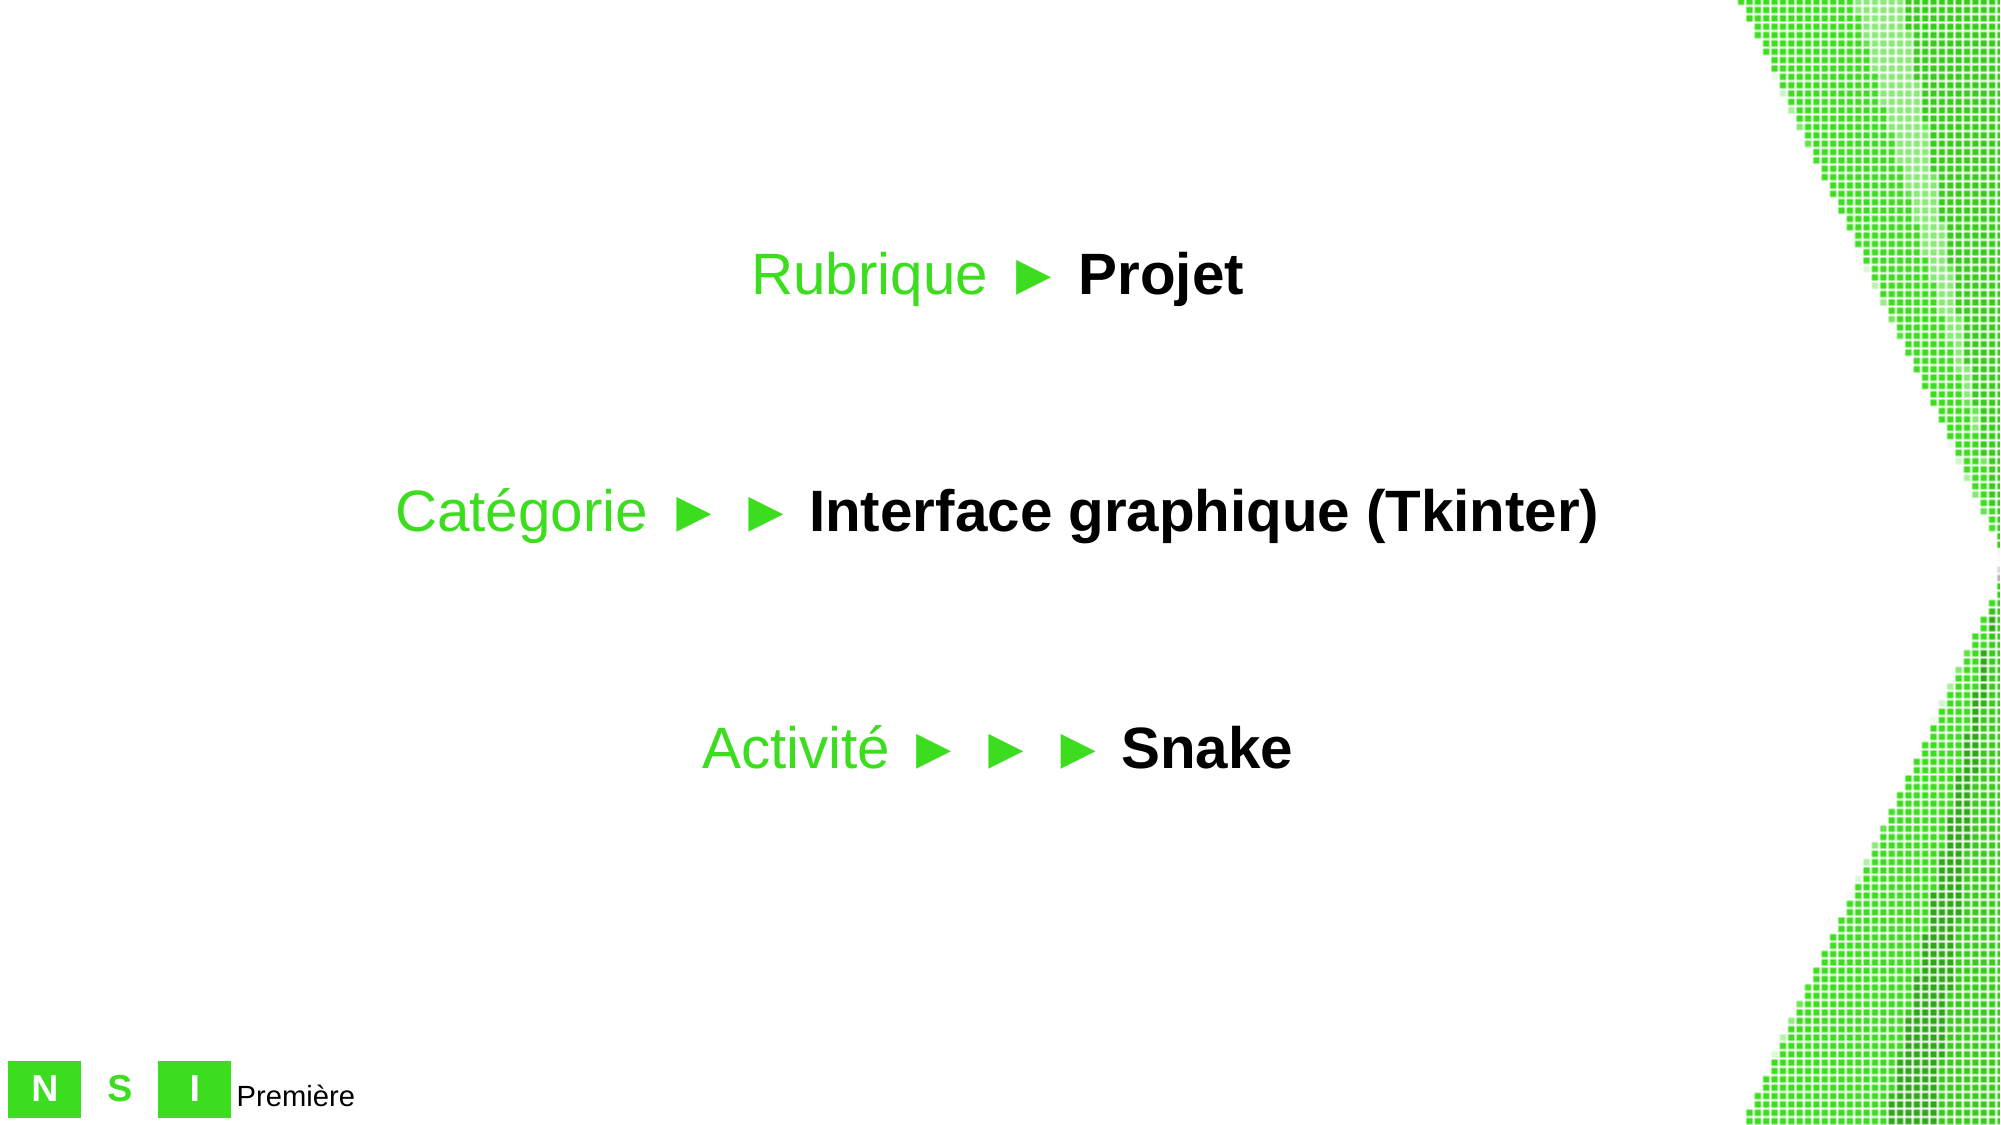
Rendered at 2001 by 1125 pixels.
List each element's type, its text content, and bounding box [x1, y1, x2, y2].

table_header I [158, 1061, 231, 1118]
picture [1703, 0, 2000, 1125]
table_header N [8, 1061, 81, 1118]
text_box Activité ► ► ► Snake [204, 702, 1703, 788]
text_box Rubrique ► Projet [204, 229, 1703, 314]
table_header S [83, 1061, 156, 1118]
text_box Première [233, 1070, 527, 1120]
text_box Catégorie ► ► Interface graphique (Tkinter) [204, 465, 1703, 551]
